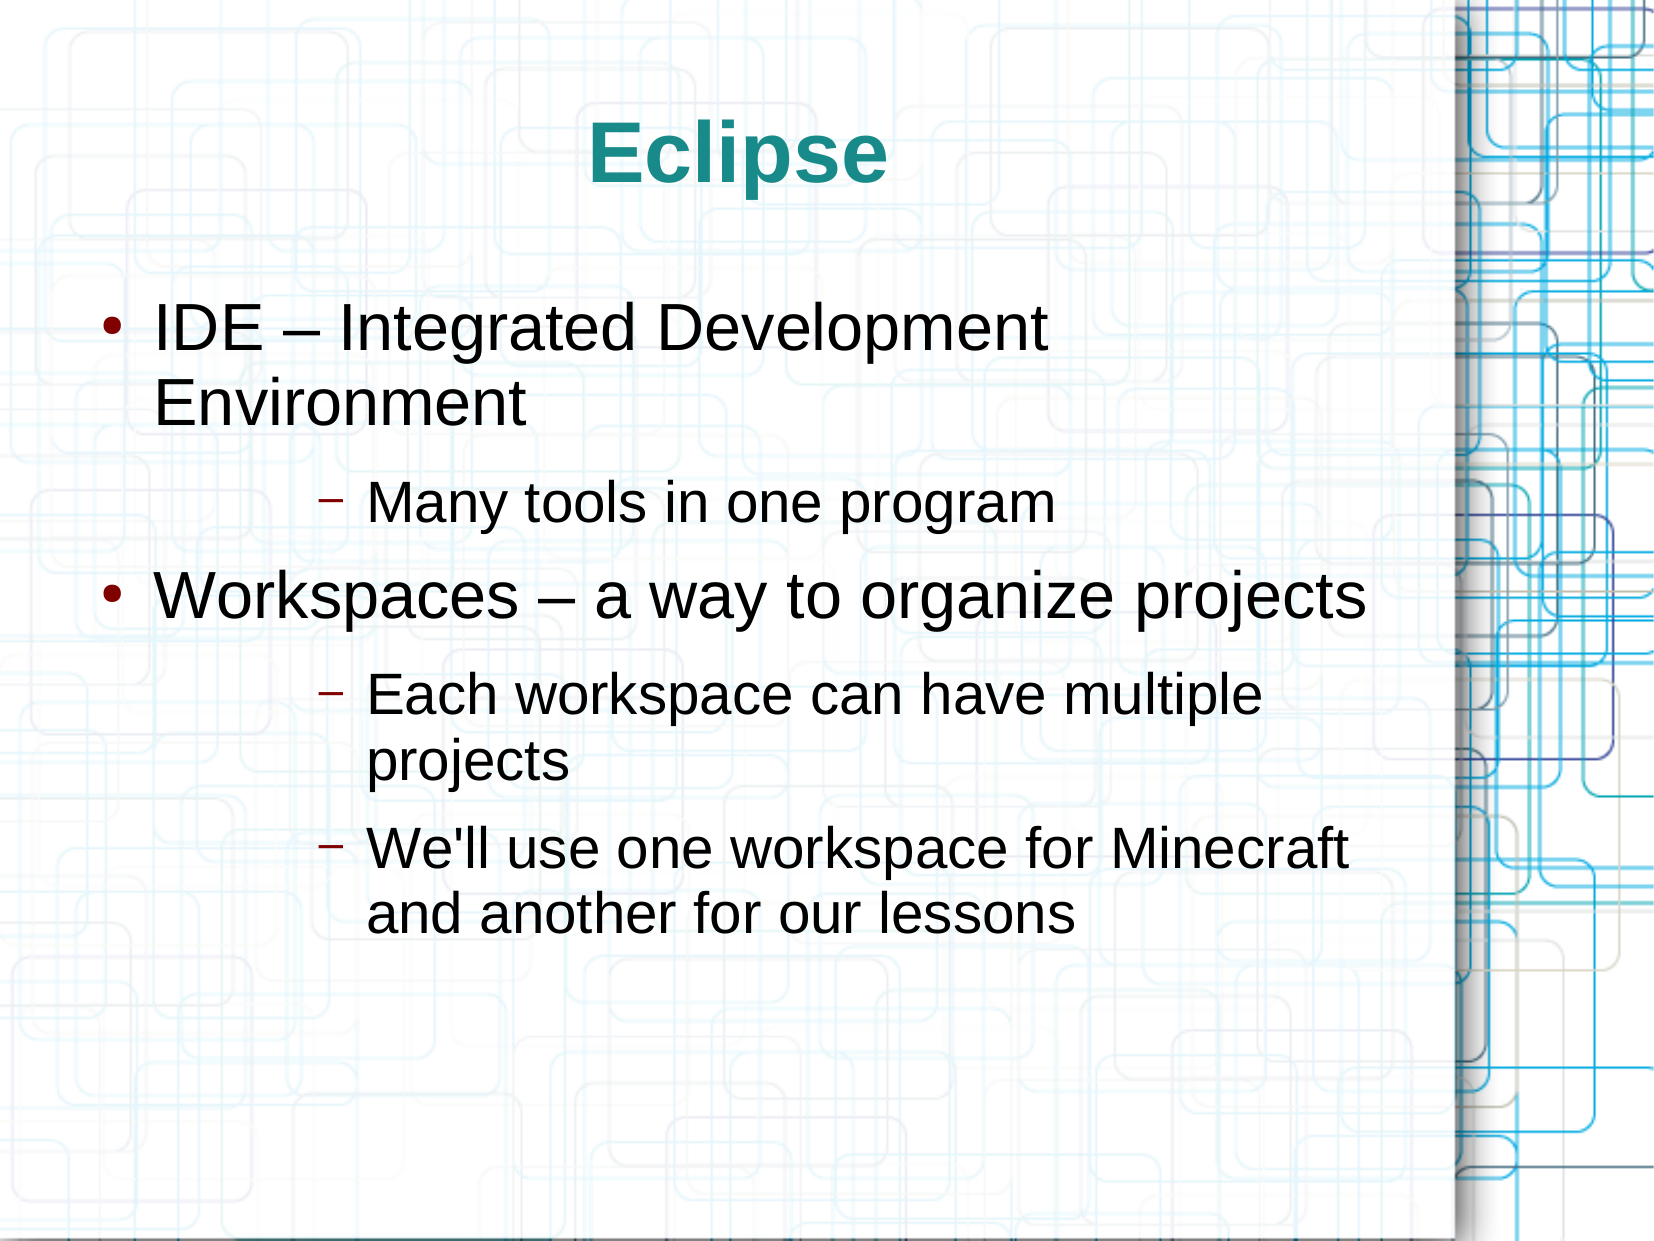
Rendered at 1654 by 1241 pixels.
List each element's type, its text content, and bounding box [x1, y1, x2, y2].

picture [0, 0, 1654, 1241]
title Eclipse [59, 49, 1418, 257]
list IDE – Integrated Development Environment Many tools in one program Workspaces – a way to organize projects Each workspace can have multiple projects We'll use one workspace for Minecraft and another for our lessons [82, 290, 1418, 995]
